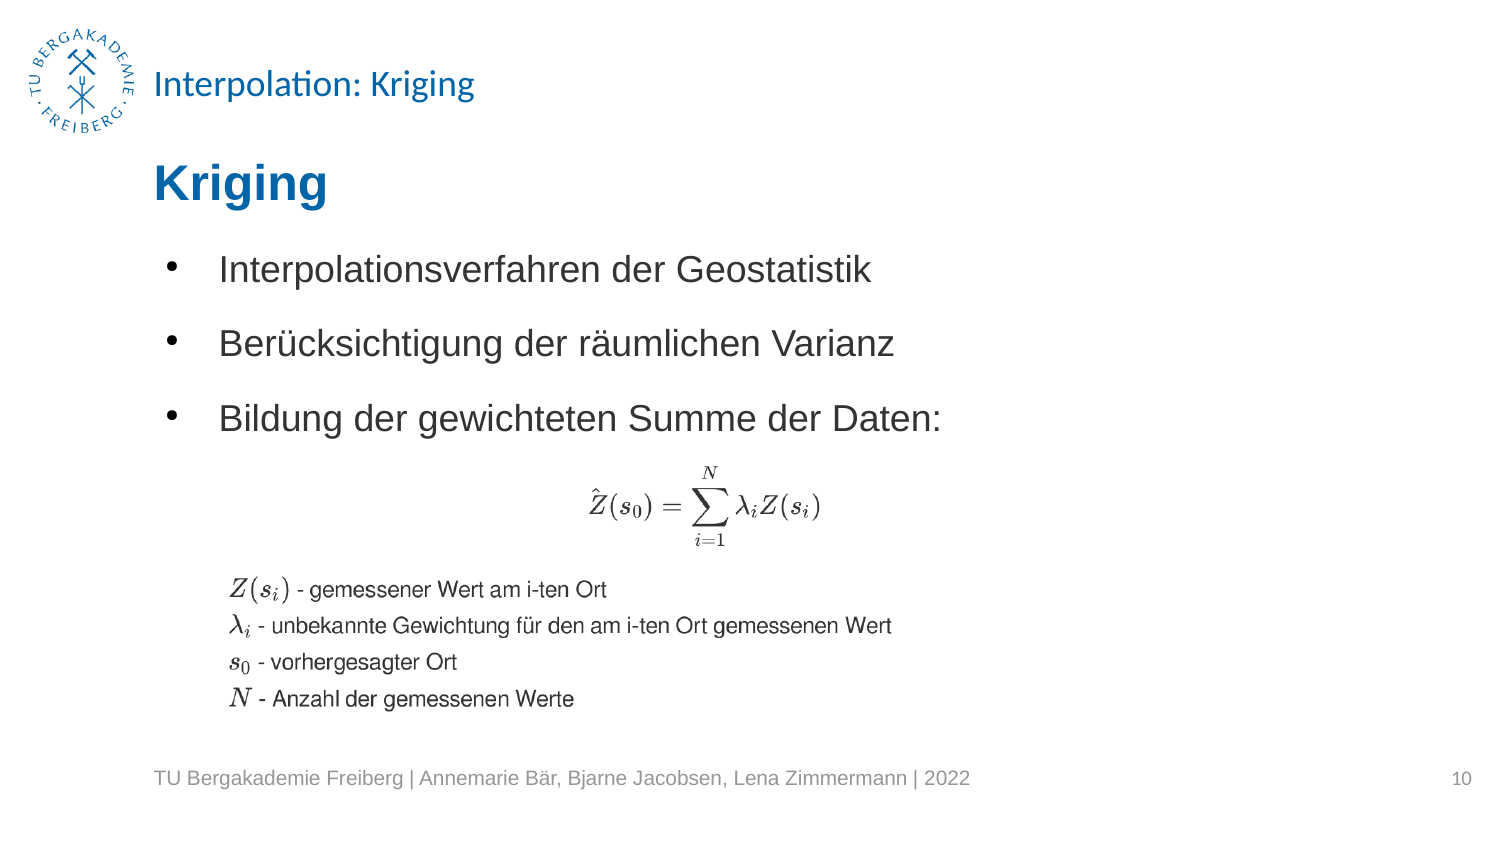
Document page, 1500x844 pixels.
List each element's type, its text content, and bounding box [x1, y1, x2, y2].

list Interpolationsverfahren der Geostatistik Berücksichtigung der räumlichen Varianz Bildung der gewichteten Summe der Daten: [147, 244, 1347, 706]
picture [29, 29, 134, 133]
footer TU Bergakademie Freiberg | Annemarie Bär, Bjarne Jacobsen, Lena Zimmermann | 2022 [153, 764, 1353, 824]
list Kriging [153, 150, 1353, 221]
slide_number <Foliennummer> [1352, 764, 1473, 825]
title Interpolation: Kriging [153, 29, 1353, 133]
picture [200, 444, 917, 721]
